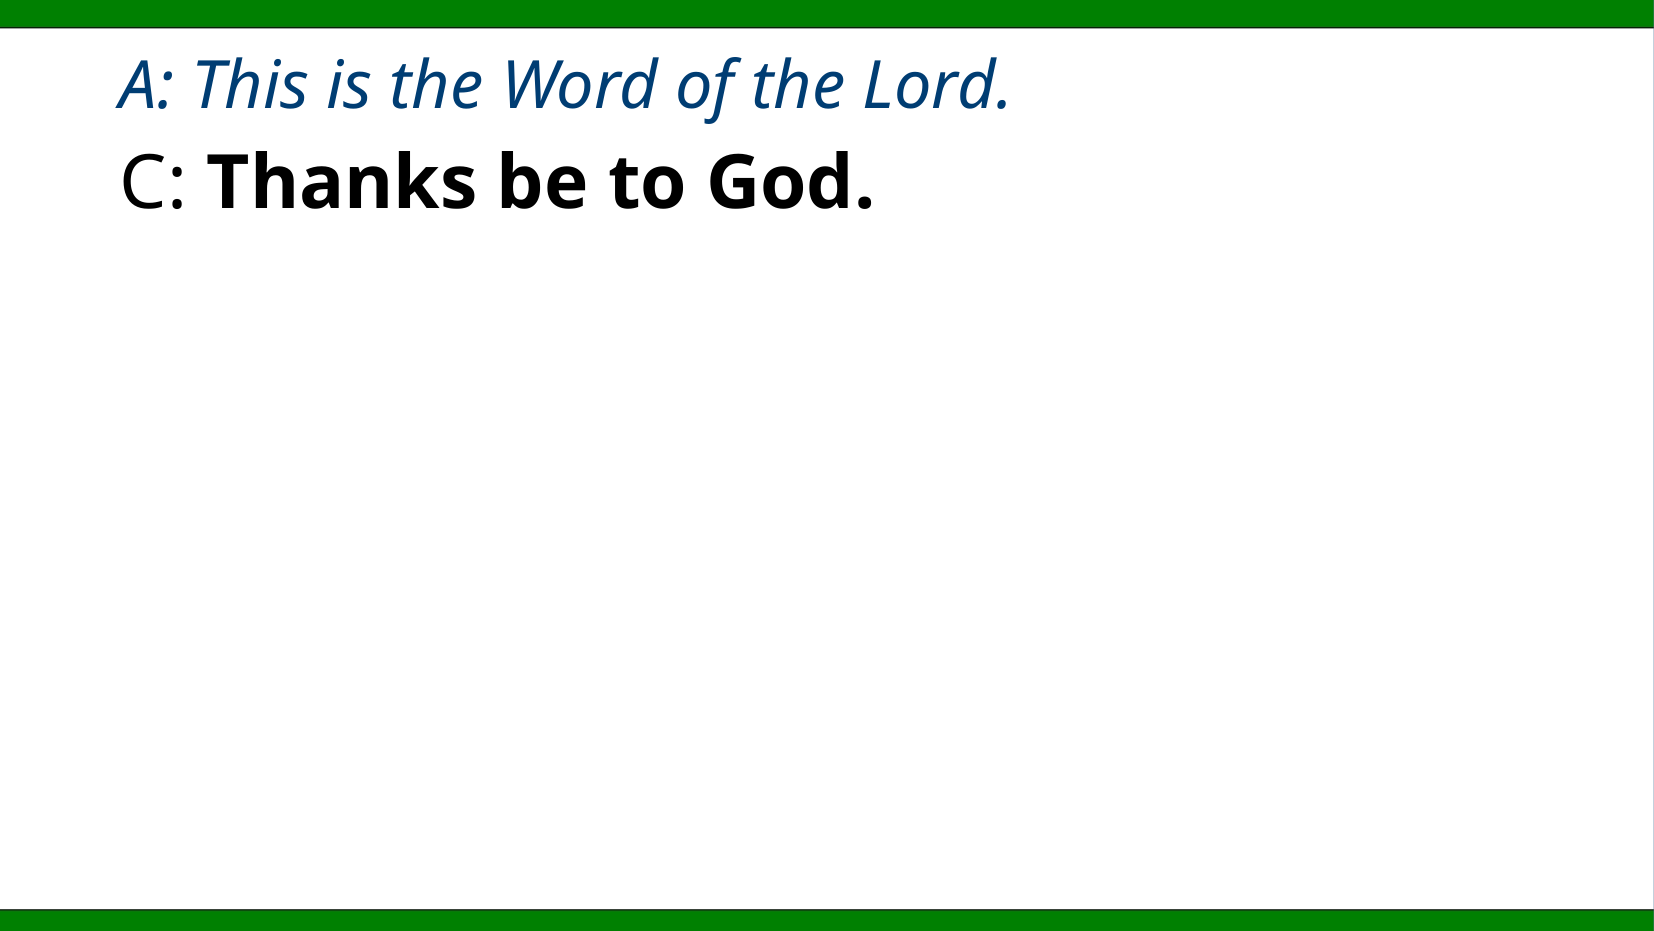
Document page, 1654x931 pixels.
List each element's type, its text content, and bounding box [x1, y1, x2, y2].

picture [0, 0, 1654, 931]
text_box A: This is the Word of the Lord. C: Thanks be to God. [105, 30, 1426, 234]
